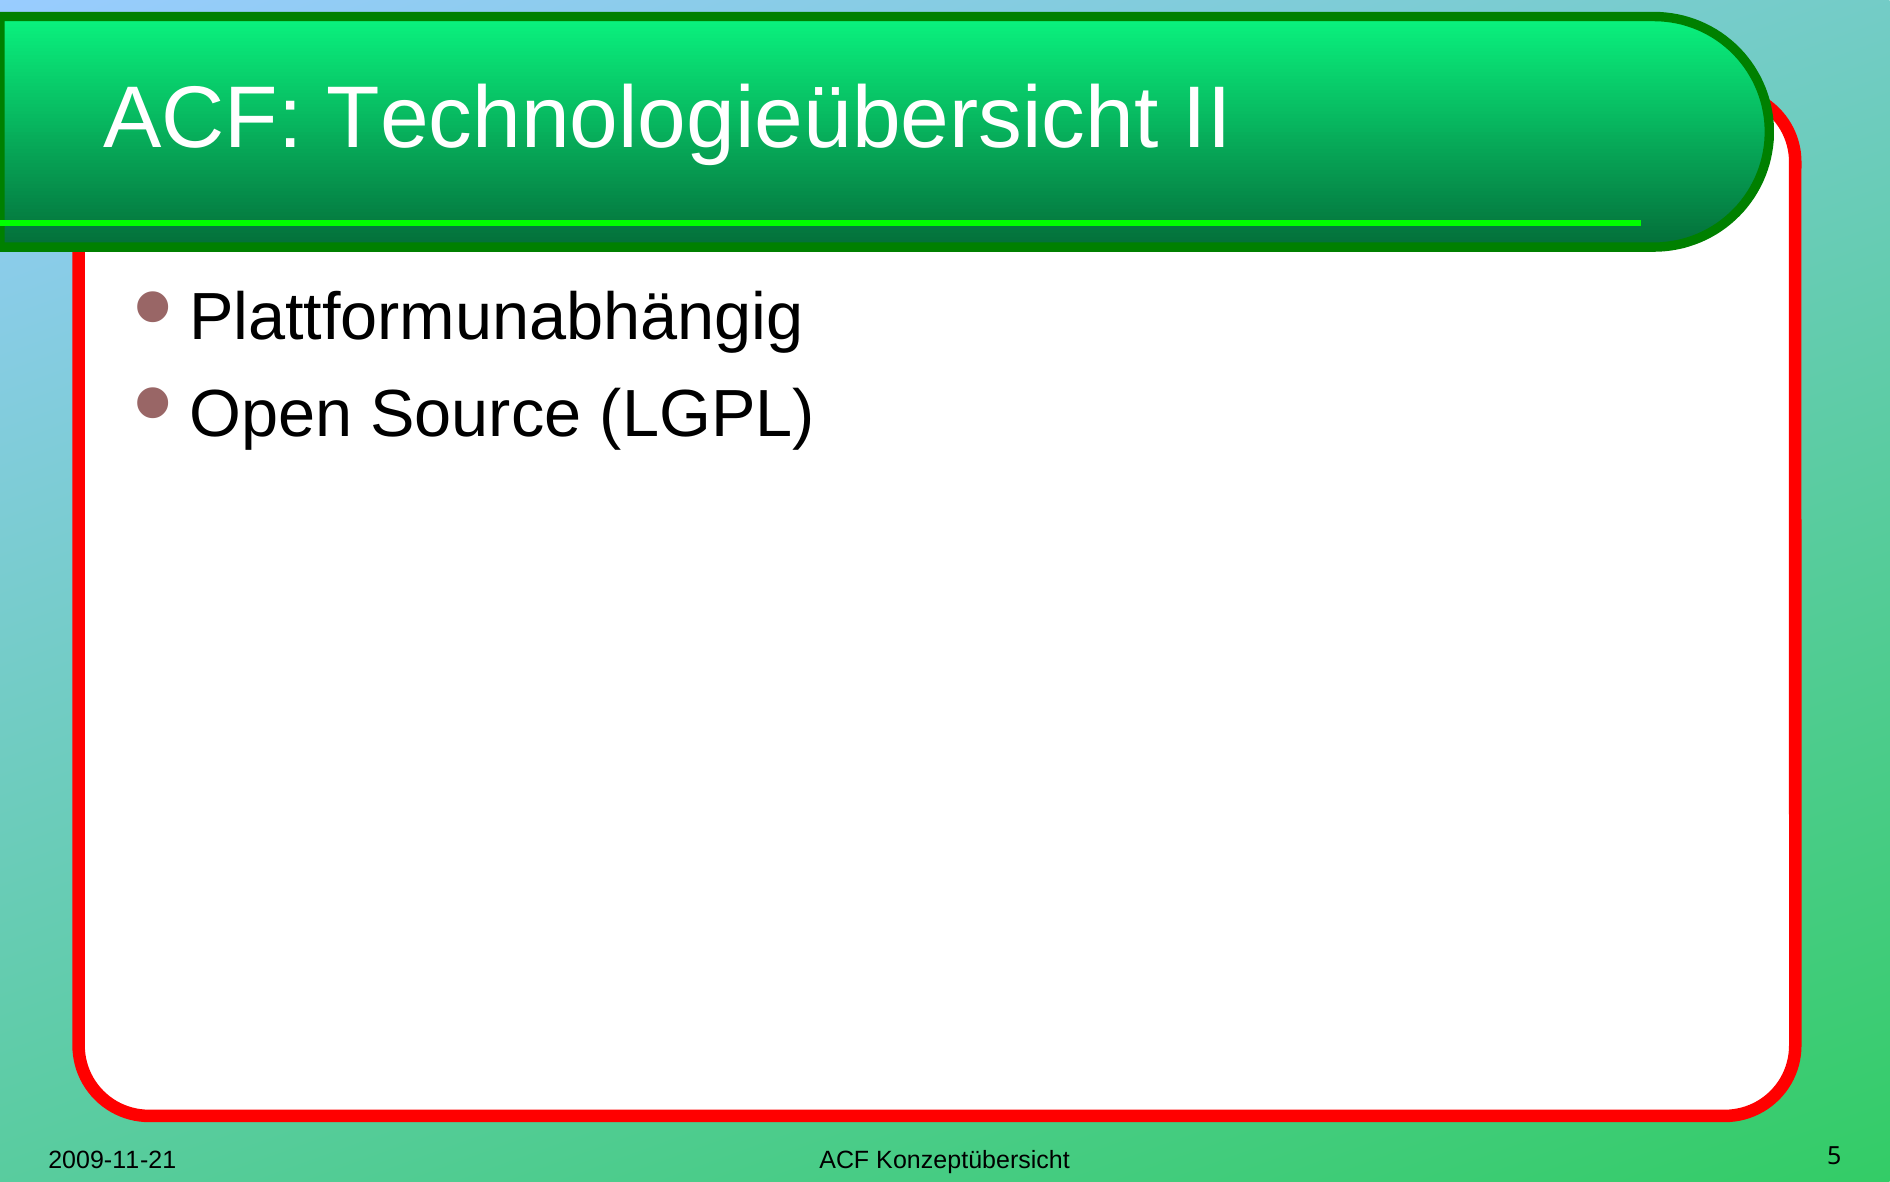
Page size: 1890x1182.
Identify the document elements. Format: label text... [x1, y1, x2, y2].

title ACF: Technologieübersicht II [88, 0, 1749, 226]
list Plattformunabhängig Open Source (LGPL) [118, 265, 1708, 1093]
